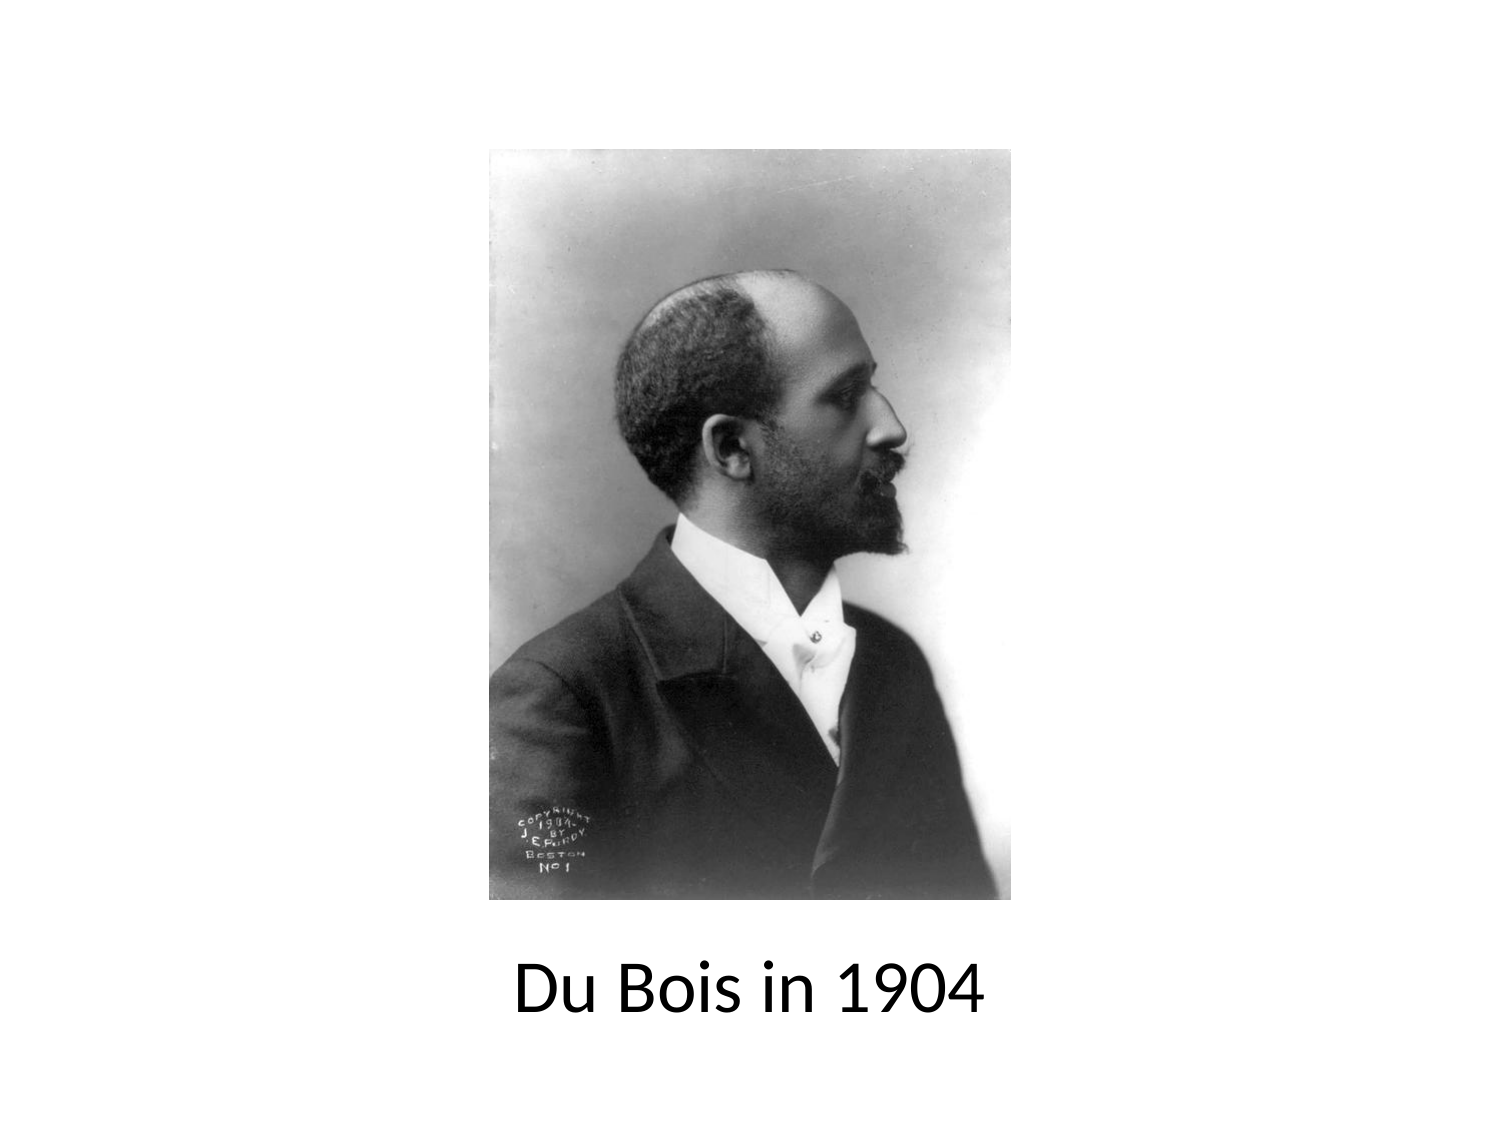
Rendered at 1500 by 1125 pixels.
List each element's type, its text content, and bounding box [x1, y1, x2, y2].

text_box Du Bois in 1904 [498, 929, 1001, 1035]
picture [489, 149, 1011, 900]
